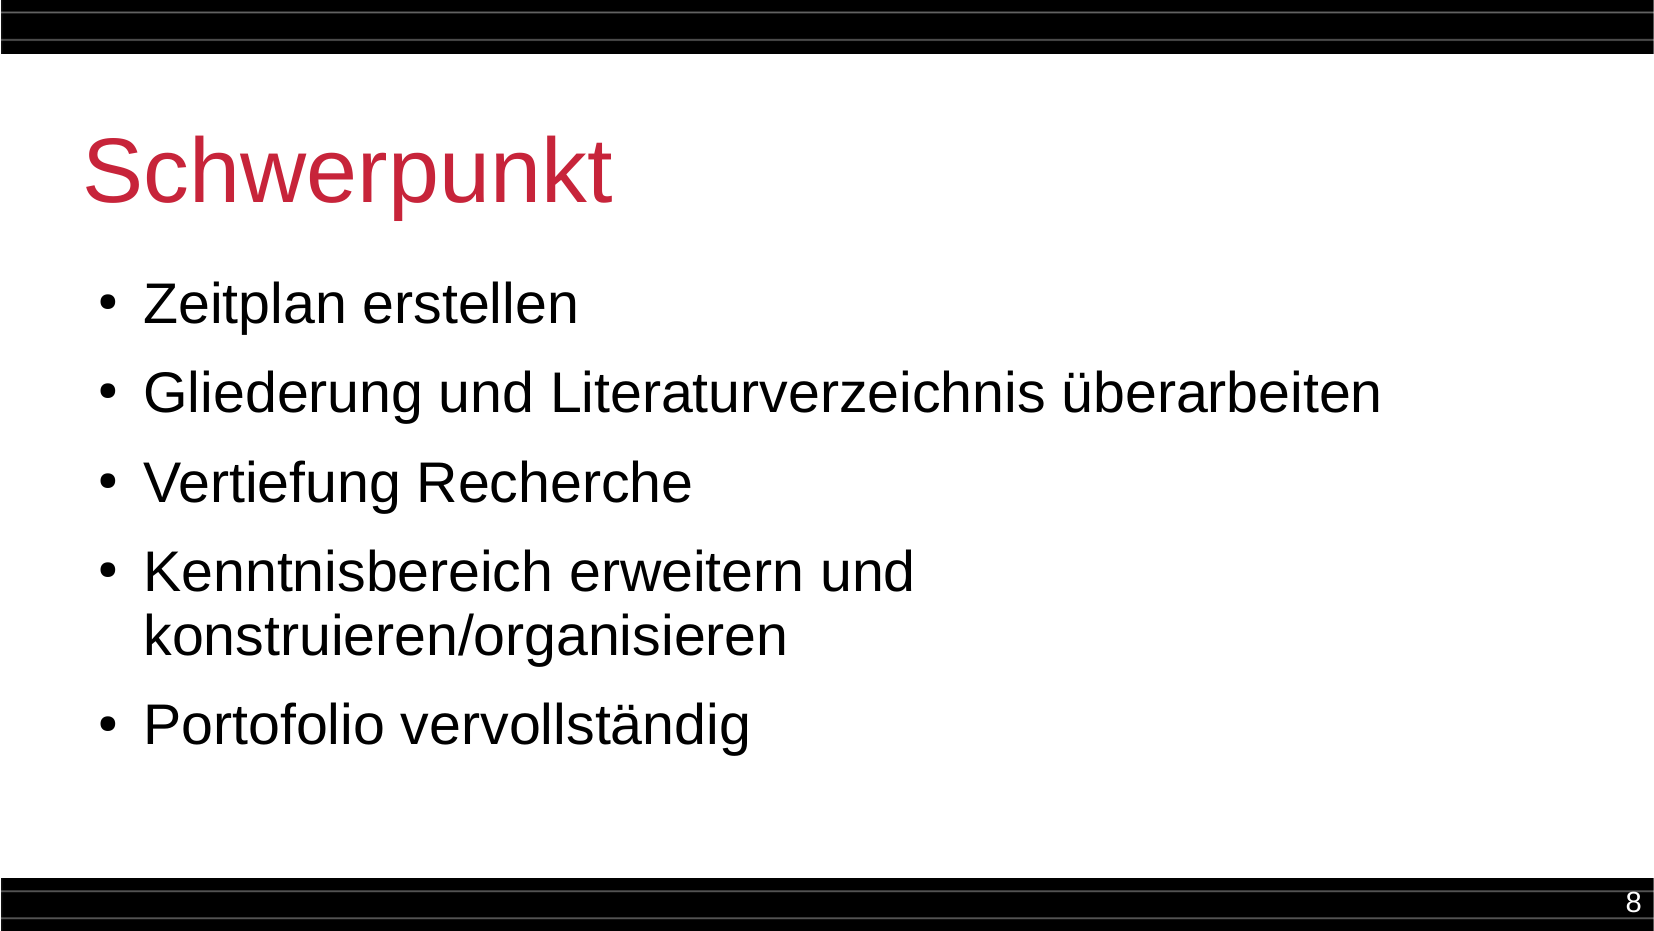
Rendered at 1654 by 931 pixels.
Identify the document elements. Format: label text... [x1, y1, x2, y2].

picture [1, 878, 1654, 931]
list Zeitplan erstellen Gliederung und Literaturverzeichnis überarbeiten Vertiefung Recherche Kenntnisbereich erweitern und konstruieren/organisieren Portofolio vervollständig [82, 271, 1571, 758]
title Schwerpunkt [82, 92, 1571, 249]
picture [1, 0, 1654, 54]
